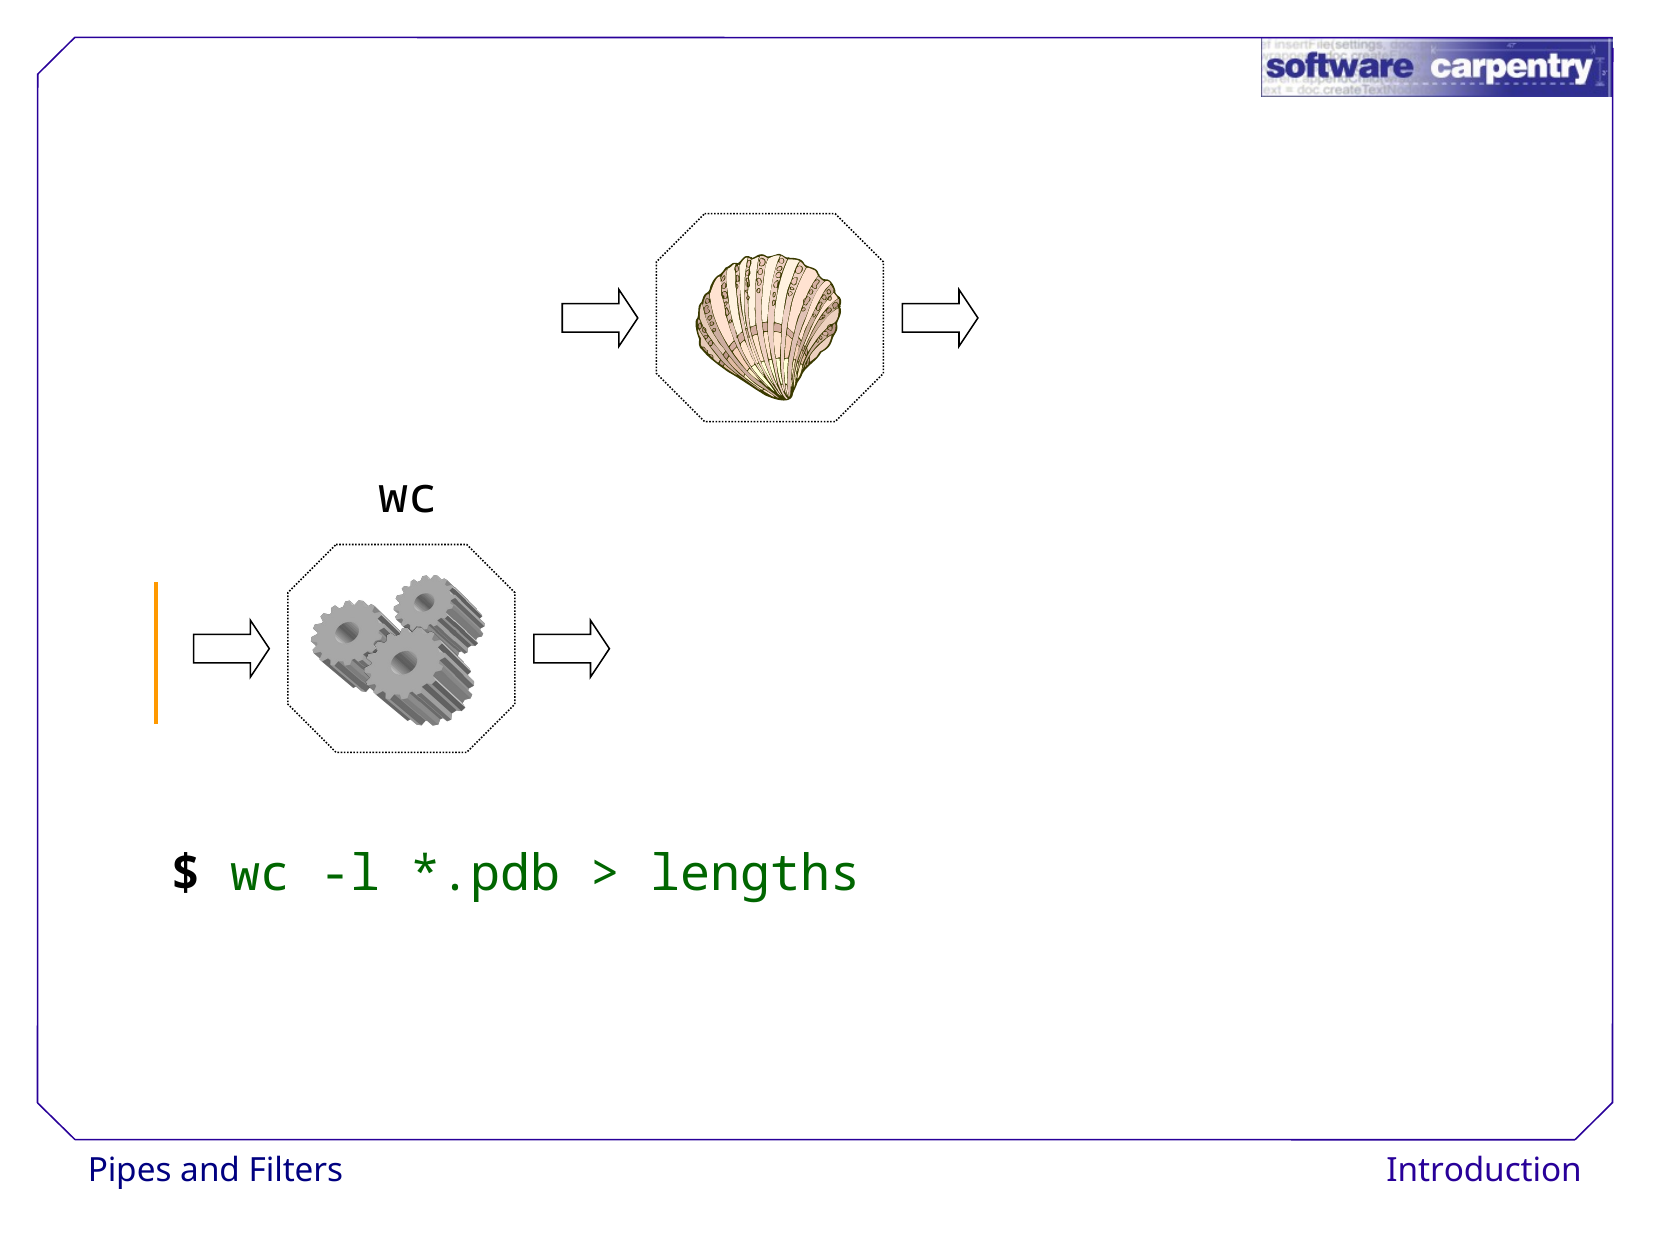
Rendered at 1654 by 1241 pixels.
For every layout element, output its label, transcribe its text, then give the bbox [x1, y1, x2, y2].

text_box $ wc -l *.pdb > lengths [155, 818, 846, 1112]
picture [694, 251, 843, 405]
text_box [312, 576, 484, 725]
picture [1261, 39, 1613, 97]
text_box wc [363, 440, 444, 535]
